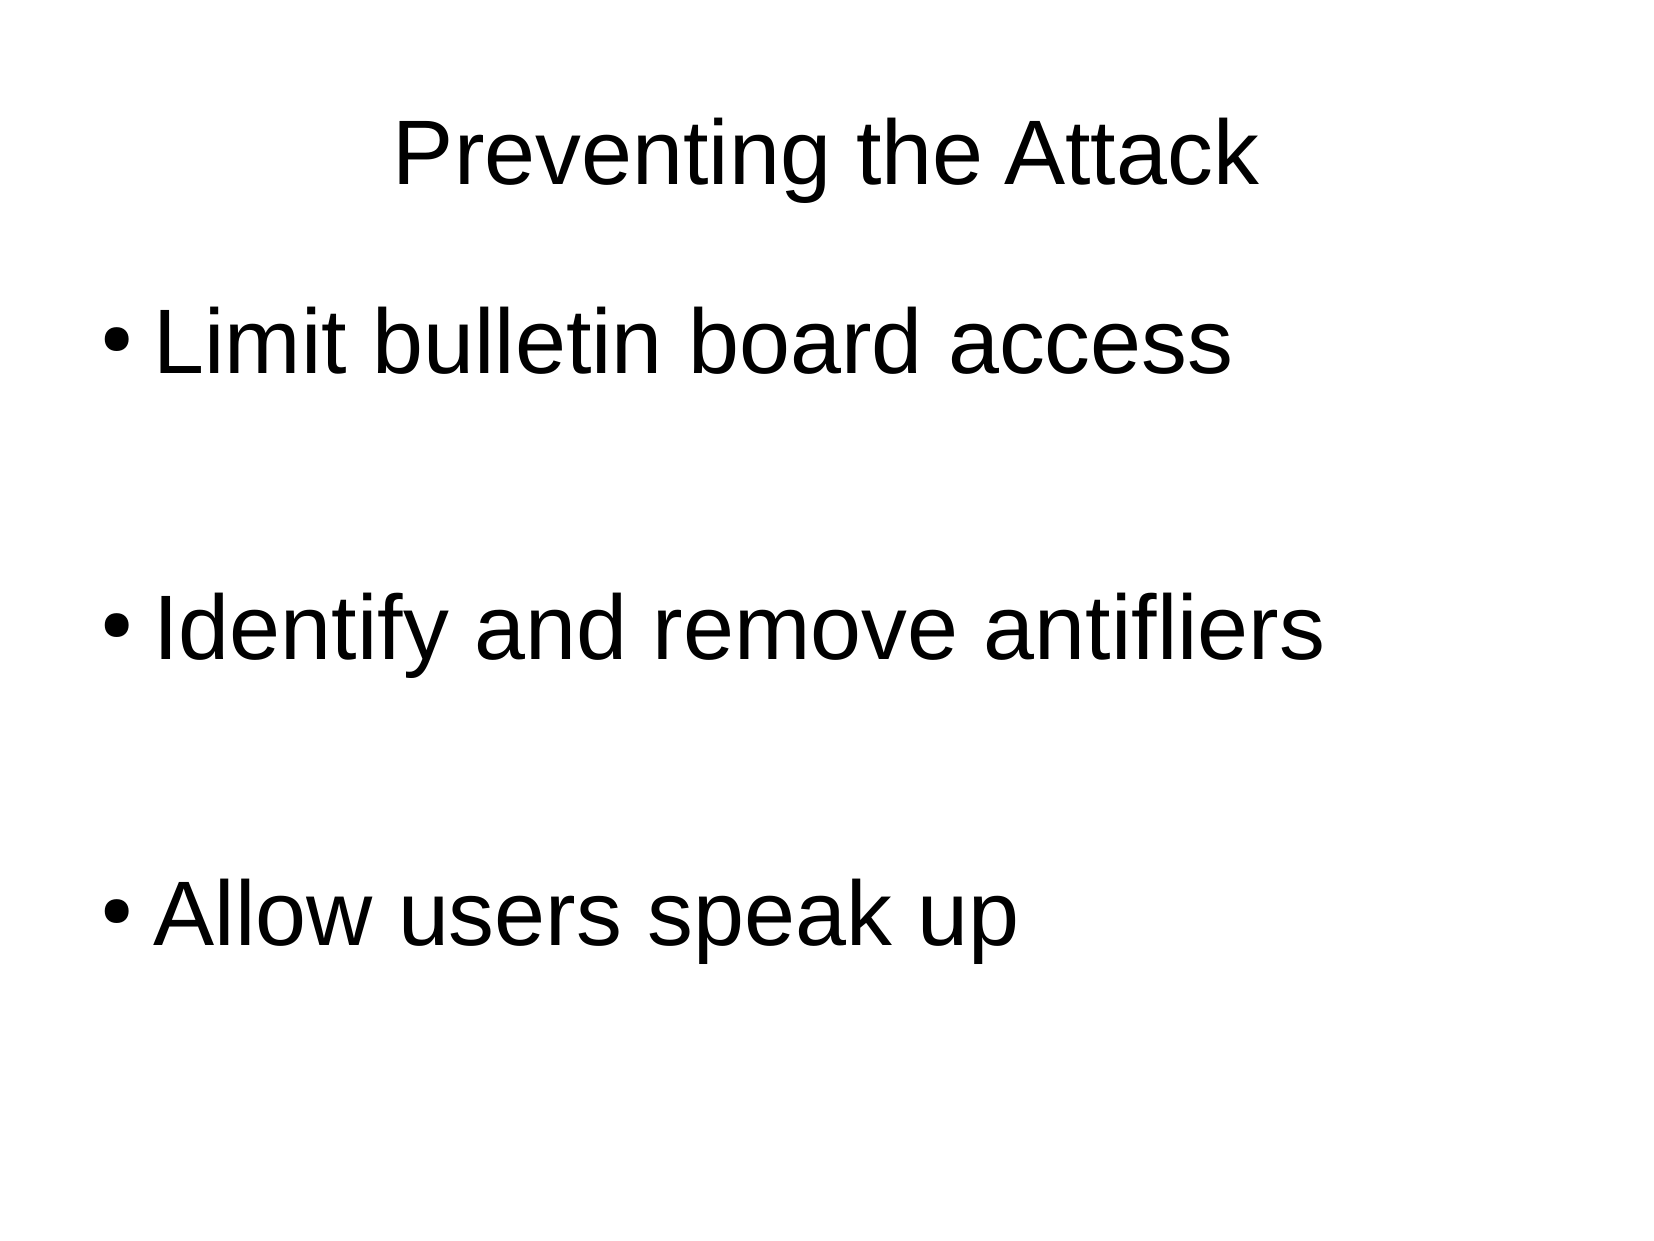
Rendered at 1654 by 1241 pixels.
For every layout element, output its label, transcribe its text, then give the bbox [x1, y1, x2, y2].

title Preventing the Attack [82, 49, 1571, 257]
list Limit bulletin board access Identify and remove antifliers Allow users speak up [82, 290, 1571, 1010]
